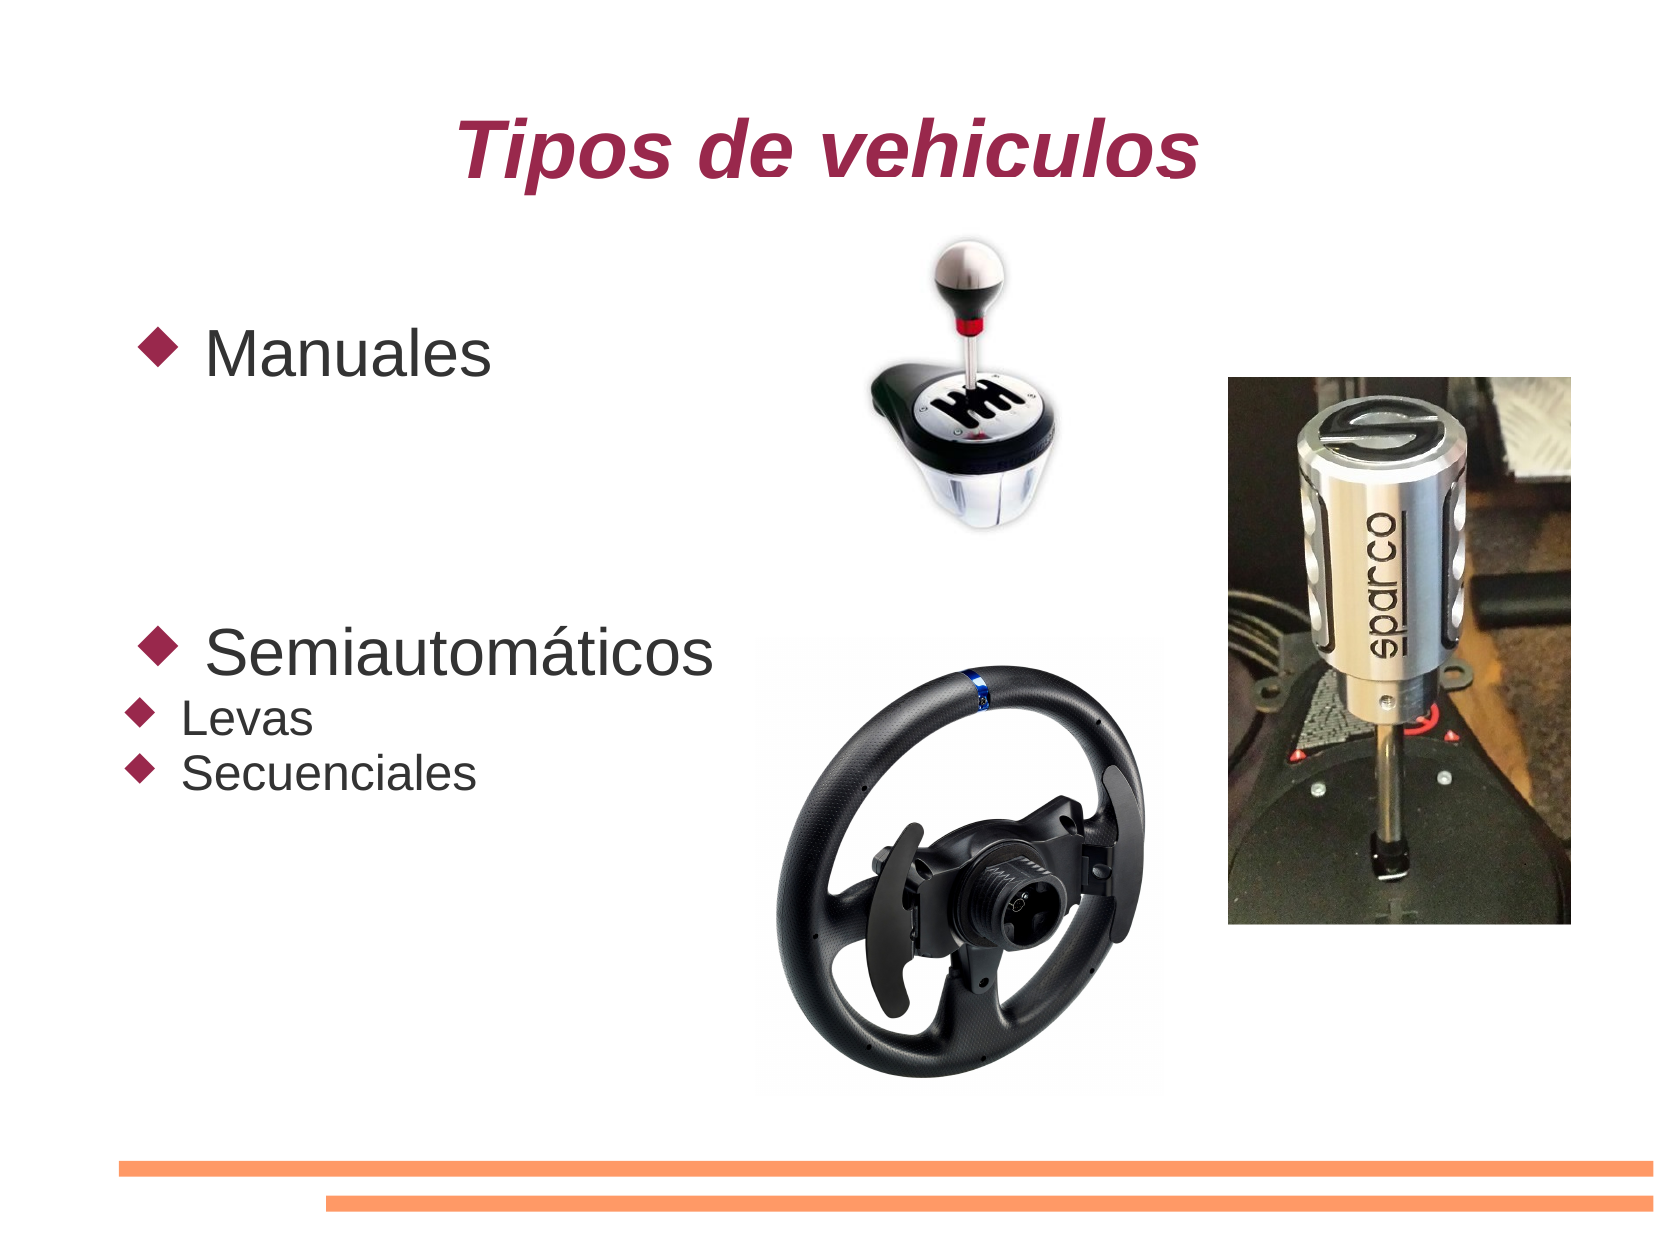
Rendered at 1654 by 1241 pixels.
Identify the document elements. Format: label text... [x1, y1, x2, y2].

title Tipos de vehiculos [121, 46, 1534, 254]
list Manuales Semiautomáticos Levas Secuenciales [121, 316, 1561, 1127]
picture [1228, 377, 1571, 925]
picture [755, 177, 1170, 591]
picture [755, 637, 1164, 1096]
